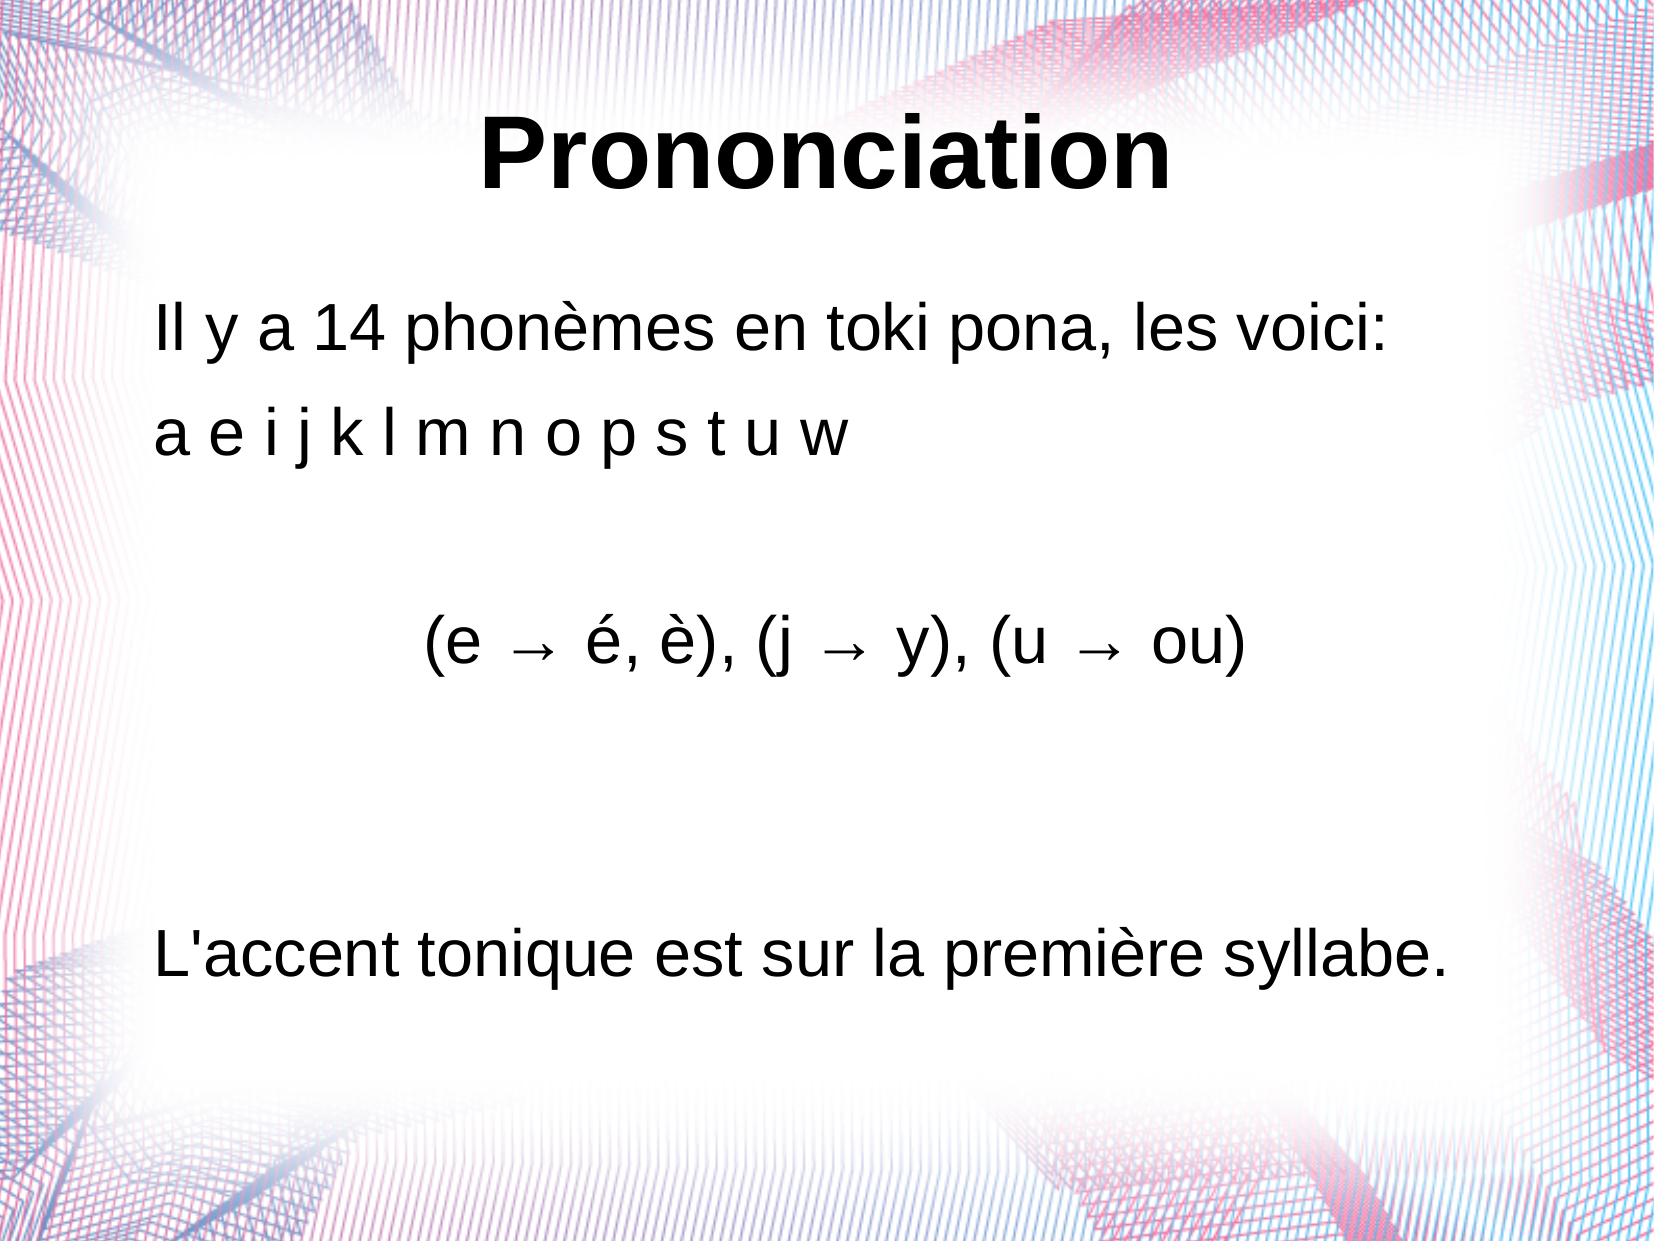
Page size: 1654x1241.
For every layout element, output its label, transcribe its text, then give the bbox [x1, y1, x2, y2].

picture [0, 0, 1654, 1241]
list Il y a 14 phonèmes en toki pona, les voici: a e i j k l m n o p s t u w (e → é, è), (j → y), (u → ou) L'accent tonique est sur la première syllabe. [82, 290, 1538, 995]
title Prononciation [82, 49, 1571, 257]
